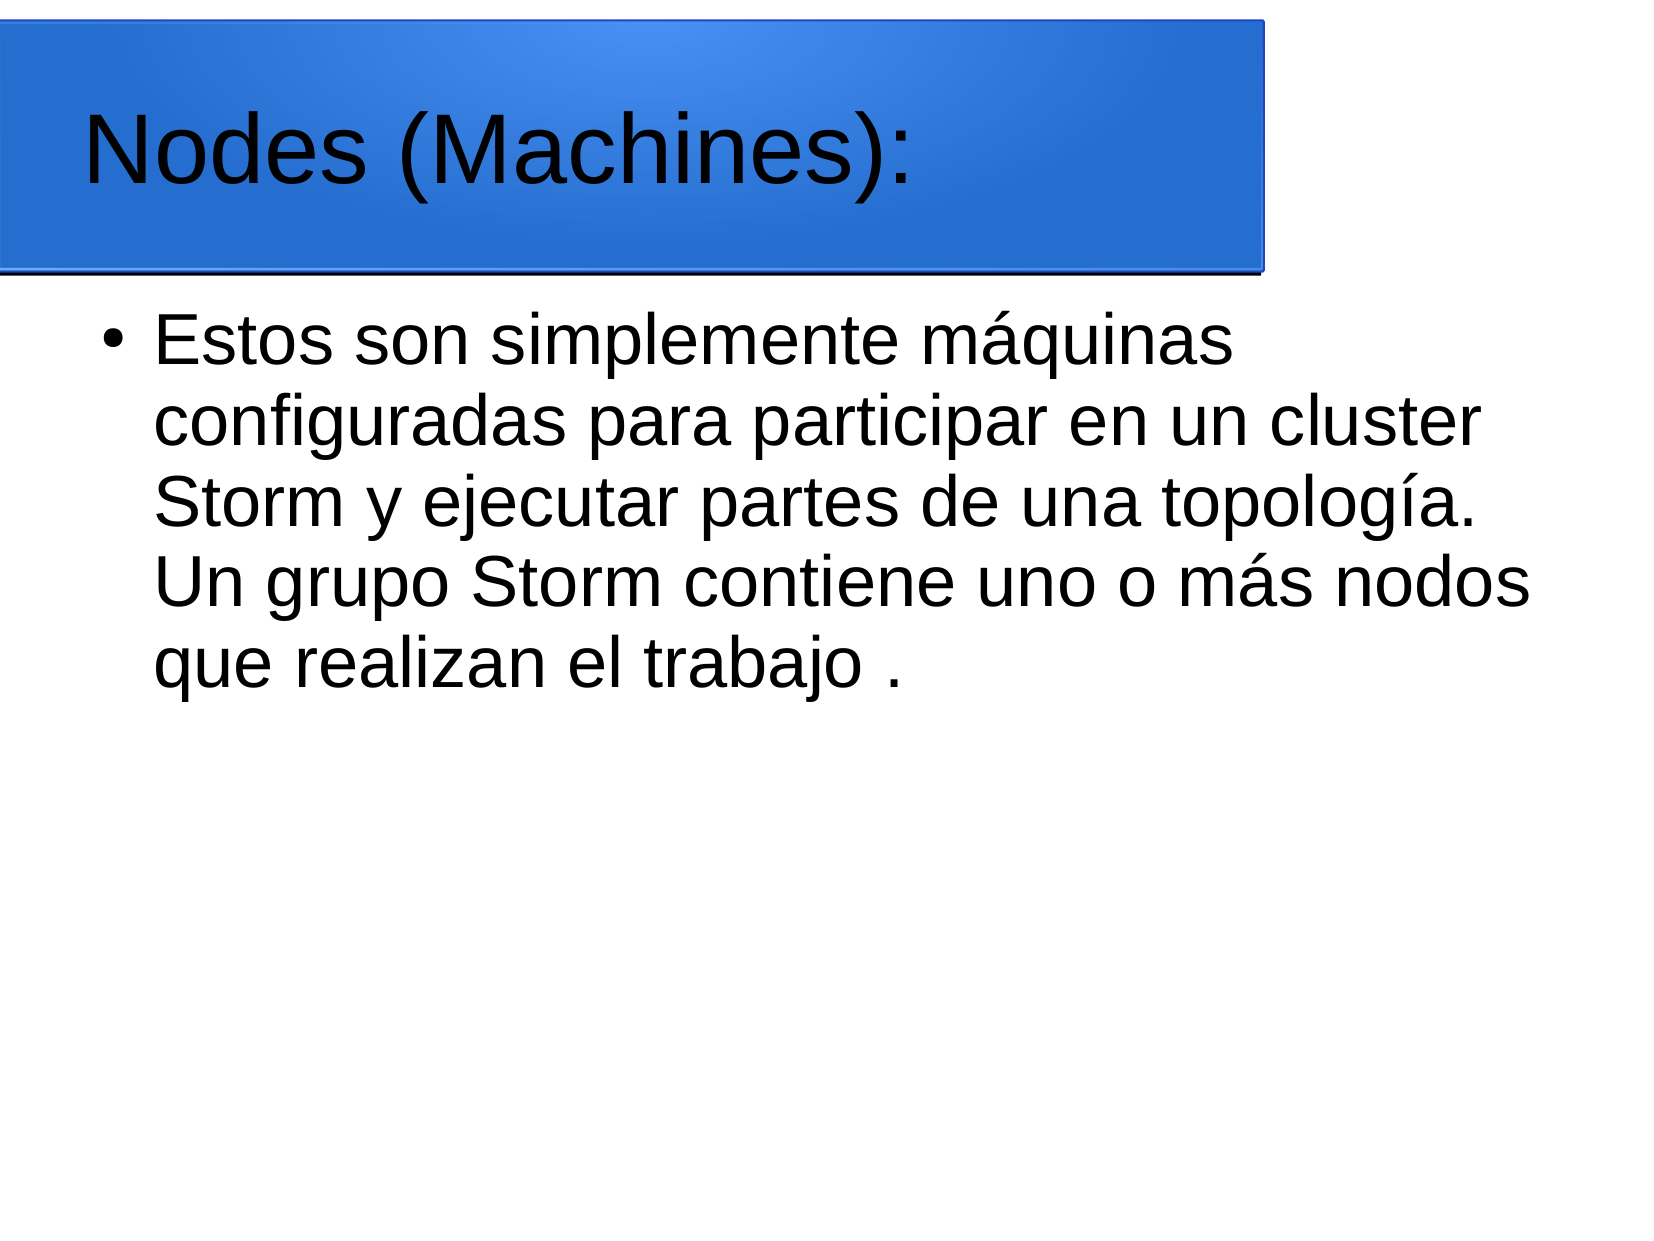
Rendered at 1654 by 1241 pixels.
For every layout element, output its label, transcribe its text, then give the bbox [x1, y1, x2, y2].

list Estos son simplemente máquinas configuradas para participar en un cluster Storm y ejecutar partes de una topología. Un grupo Storm contiene uno o más nodos que realizan el trabajo . [82, 299, 1571, 1019]
title Nodes (Machines): [82, 47, 1235, 252]
